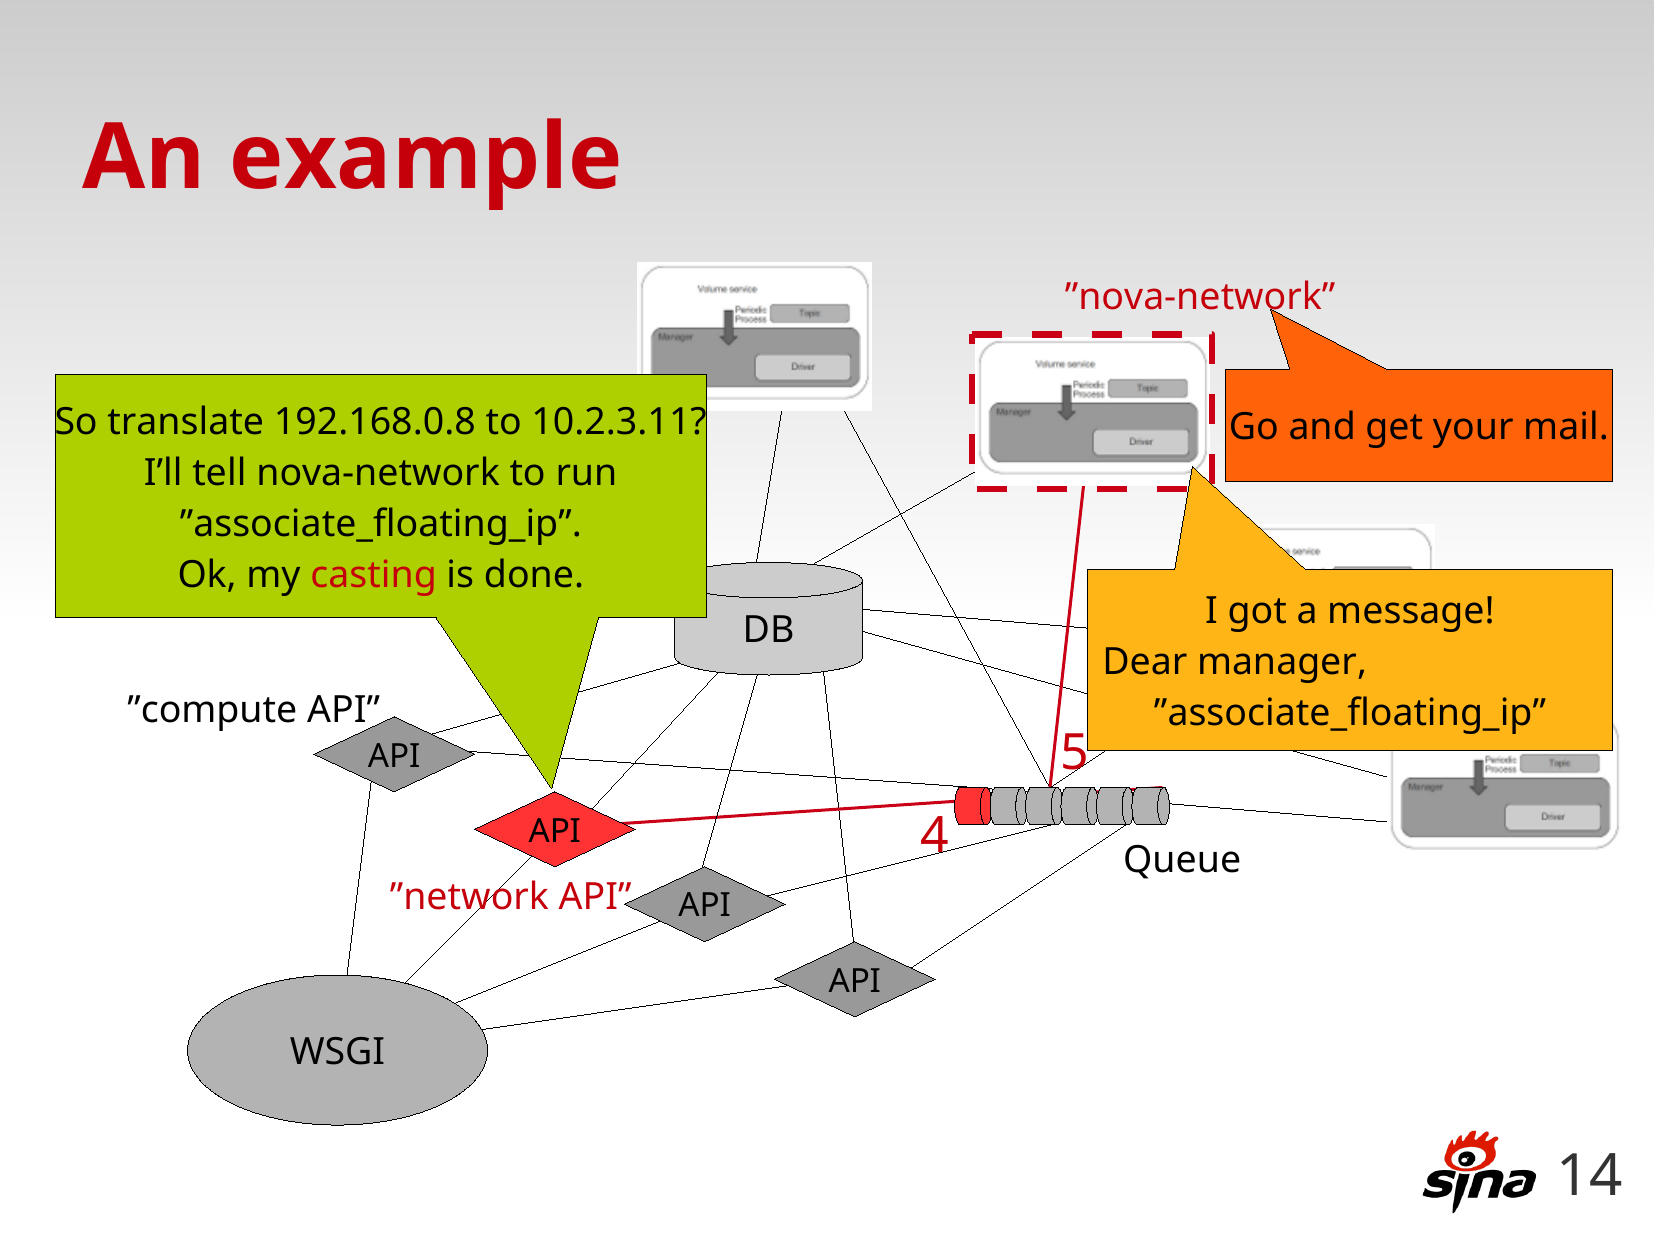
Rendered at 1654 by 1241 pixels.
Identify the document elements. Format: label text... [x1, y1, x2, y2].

title An example [82, 49, 1571, 257]
text_box 5 [1046, 708, 1118, 780]
text_box I got a message! Dear manager, ”associate_floating_ip” [1087, 466, 1613, 751]
text_box Queue [1107, 825, 1258, 883]
picture [637, 262, 872, 411]
text_box WSGI [187, 975, 488, 1126]
text_box [956, 787, 1170, 825]
text_box API [313, 725, 475, 792]
text_box DB [674, 562, 863, 676]
text_box 4 [905, 791, 978, 863]
picture [1387, 712, 1622, 861]
text_box ”nova-network” [1050, 262, 1426, 320]
text_box API [474, 791, 636, 862]
text_box Go and get your mail. [1225, 309, 1613, 482]
text_box API [774, 941, 936, 1017]
text_box So translate 192.168.0.8 to 10.2.3.11? I’ll tell nova-network to run ”associate_floating_ip”. Ok, my casting is done. [55, 374, 707, 789]
picture [975, 337, 1210, 486]
text_box ”compute API” [112, 675, 413, 732]
text_box API [658, 866, 786, 942]
picture [1394, 1087, 1564, 1241]
text_box ”network API” [375, 862, 676, 920]
picture [1257, 524, 1435, 569]
